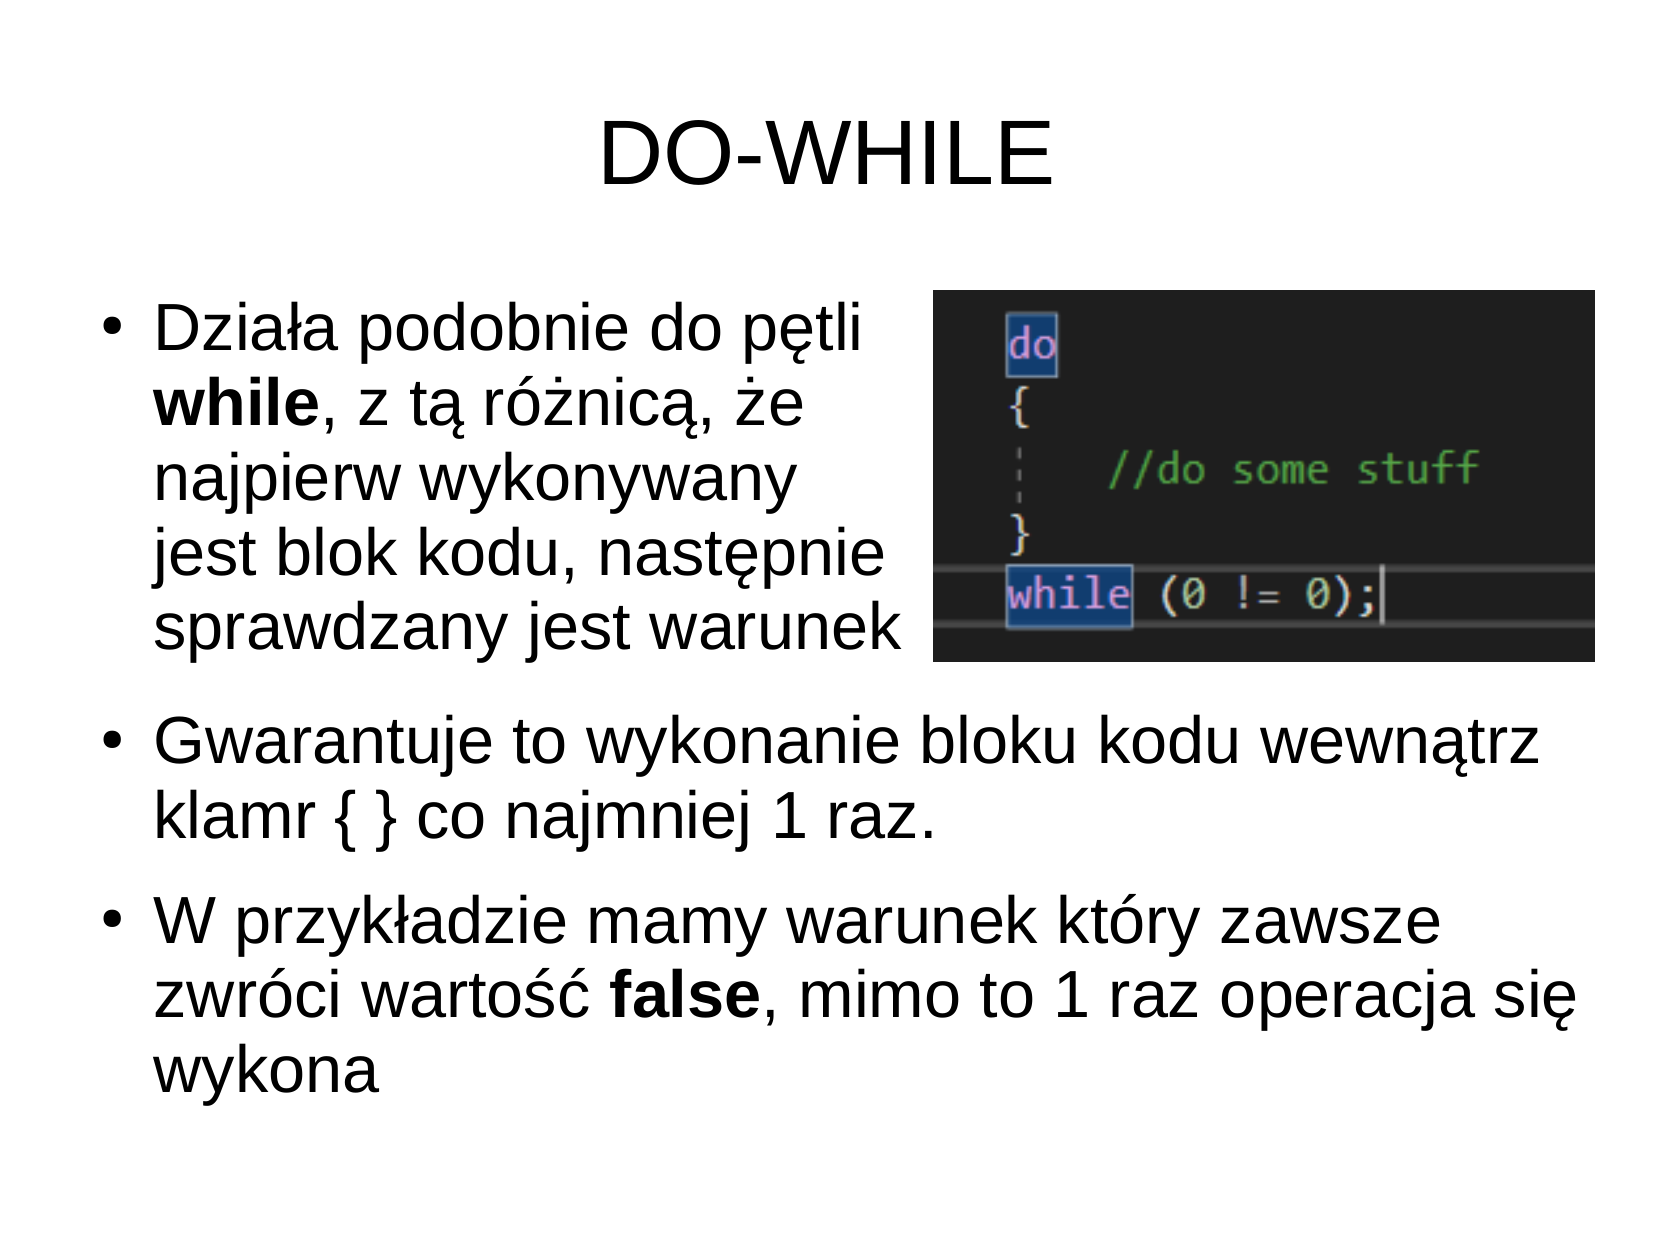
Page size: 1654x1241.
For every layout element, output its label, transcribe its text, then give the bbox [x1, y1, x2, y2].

list Gwarantuje to wykonanie bloku kodu wewnątrz klamr { } co najmniej 1 raz. W przykładzie mamy warunek który zawsze zwróci wartość false, mimo to 1 raz operacja się wykona [82, 703, 1595, 1193]
picture [933, 290, 1595, 662]
list Działa podobnie do pętli while, z tą różnicą, że najpierw wykonywany jest blok kodu, następnie sprawdzany jest warunek [82, 290, 910, 674]
title DO-WHILE [82, 49, 1571, 257]
